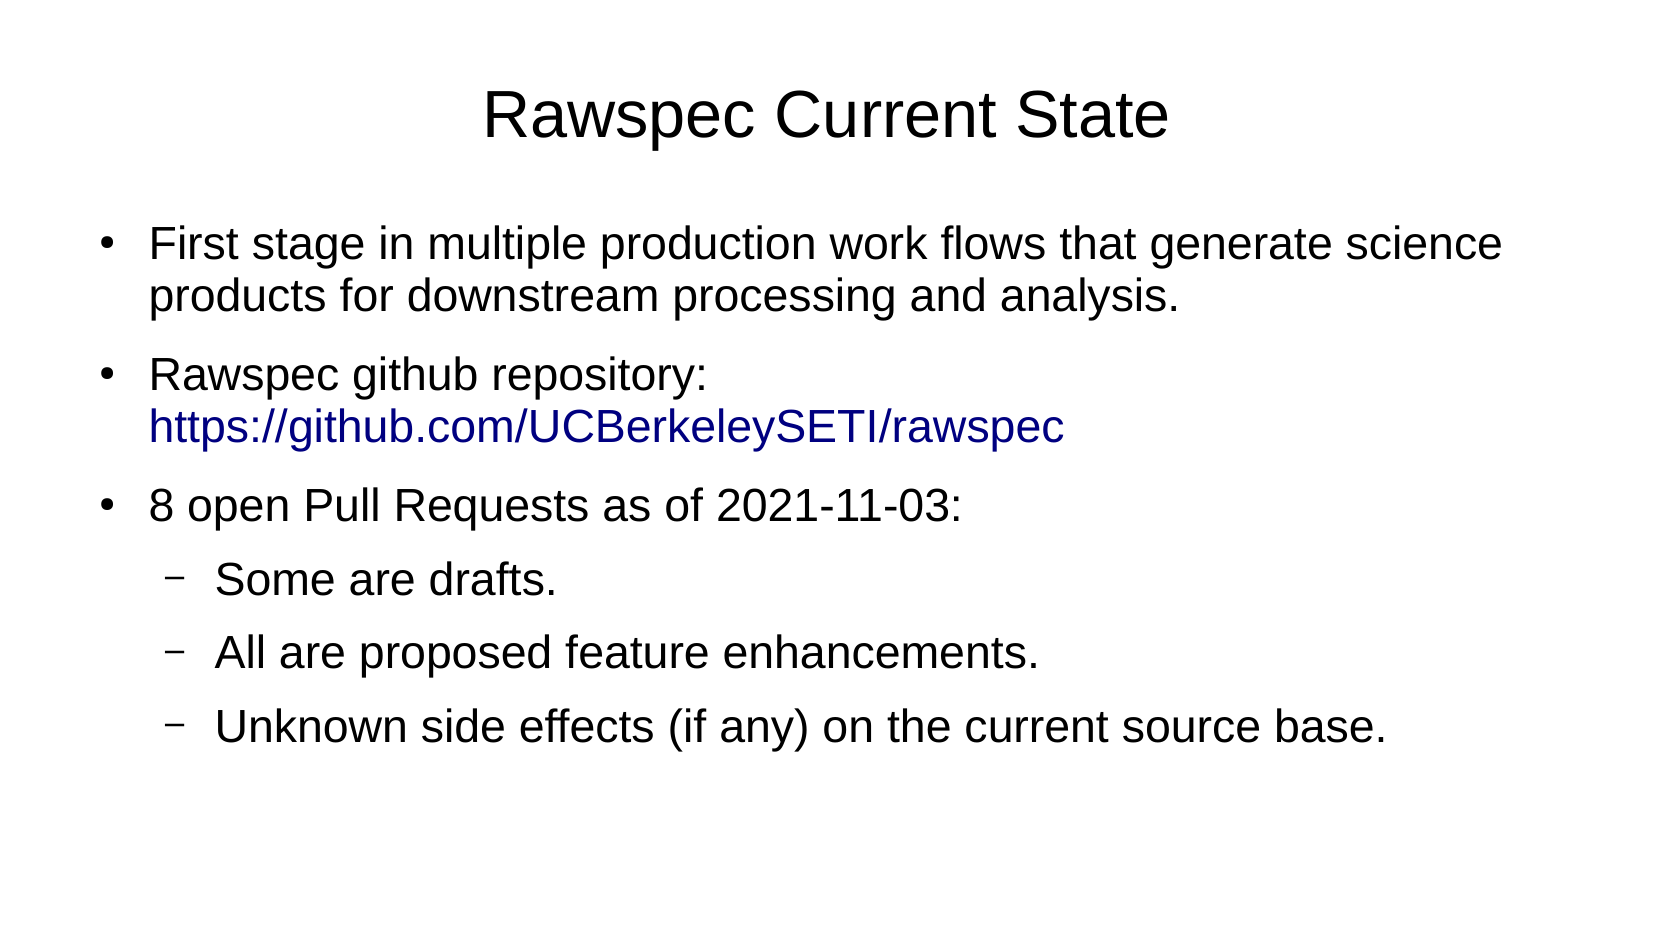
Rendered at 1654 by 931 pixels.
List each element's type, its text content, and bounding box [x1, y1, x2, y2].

title Rawspec Current State [82, 37, 1571, 193]
list First stage in multiple production work flows that generate science products for downstream processing and analysis. Rawspec github repository: https://github.com/UCBerkeleySETI/rawspec 8 open Pull Requests as of 2021-11-03: Some are drafts. All are proposed feature enhancements. Unknown side effects (if any) on the current source base. [82, 217, 1571, 758]
